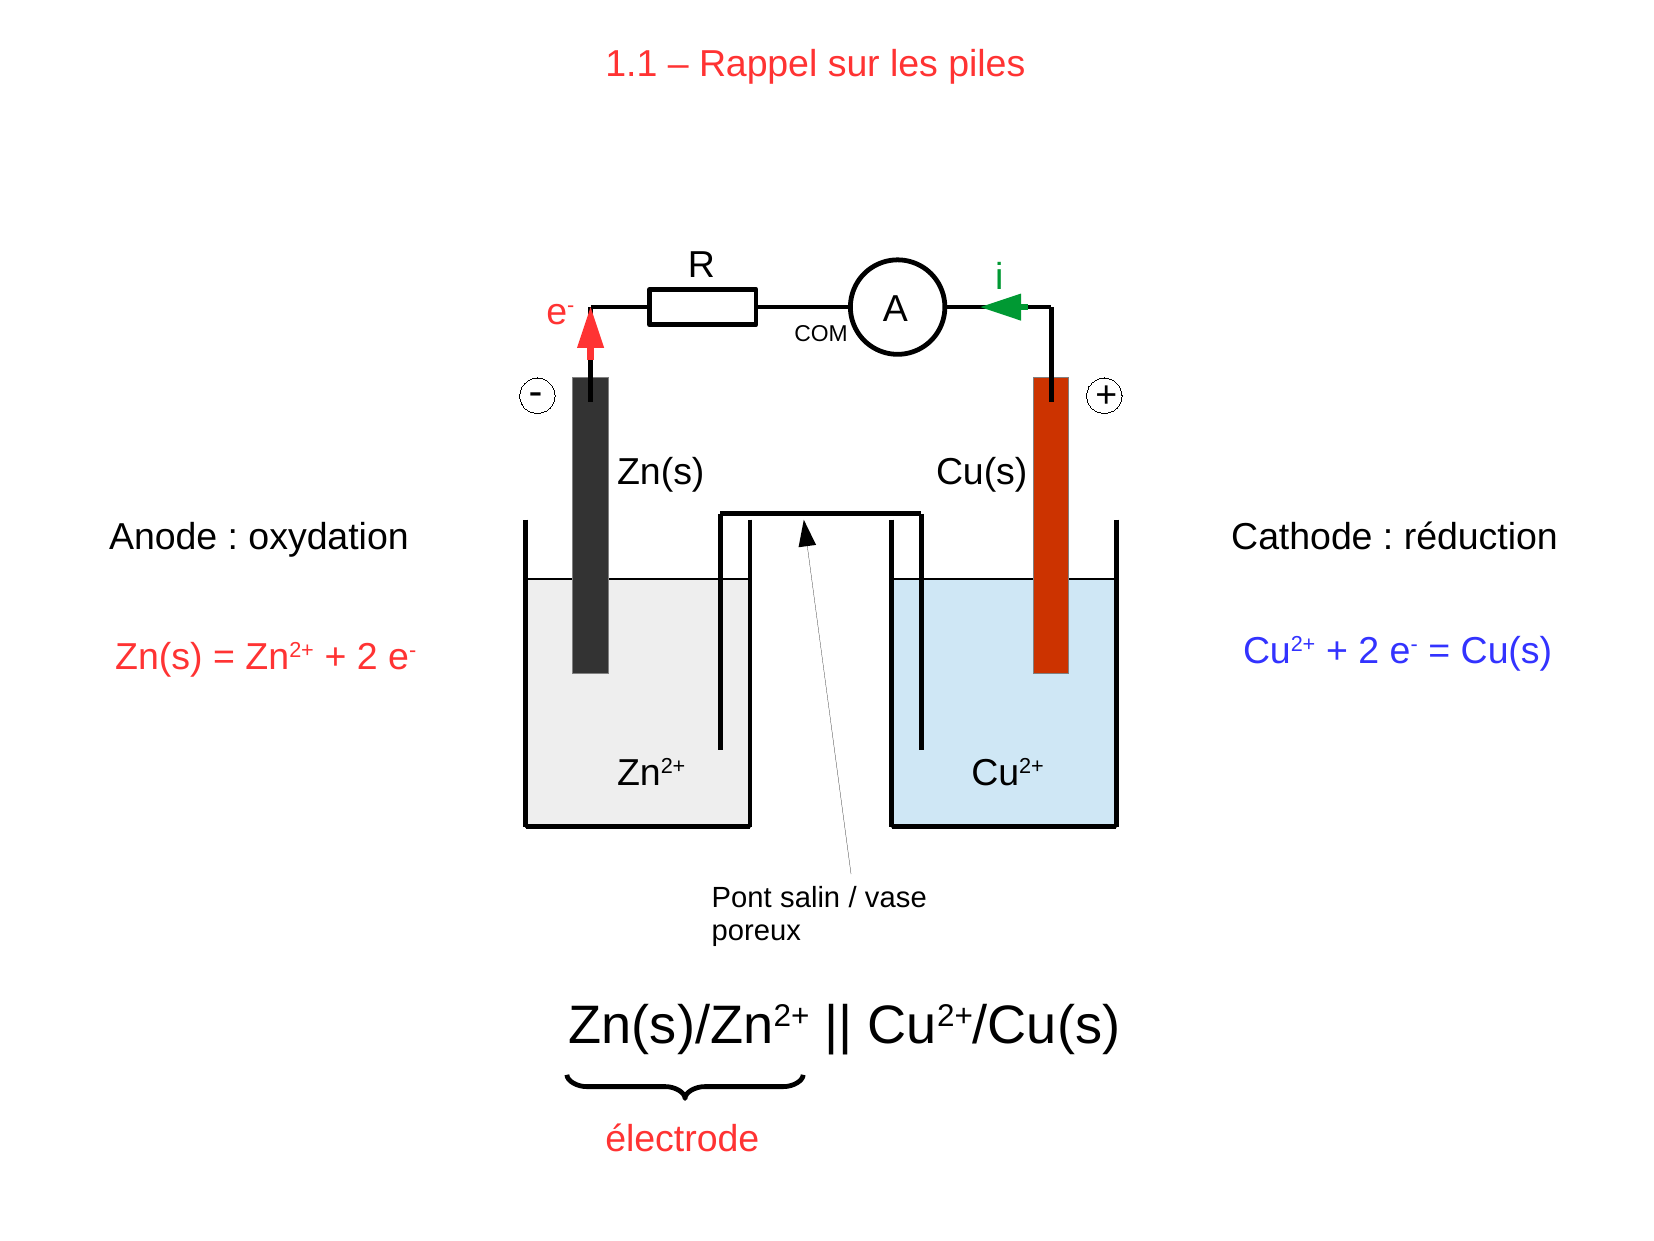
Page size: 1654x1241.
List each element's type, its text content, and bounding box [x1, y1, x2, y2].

text_box électrode [590, 1110, 780, 1168]
text_box [528, 377, 748, 824]
text_box Zn(s)/Zn2+ || Cu2+/Cu(s) [507, 987, 1182, 1063]
text_box i [980, 248, 1075, 305]
text_box [649, 289, 756, 325]
text_box - [513, 360, 573, 422]
text_box [850, 259, 945, 355]
text_box Cathode : réduction [1216, 507, 1583, 566]
text_box e- [531, 283, 591, 343]
text_box Cu(s) [921, 443, 1046, 500]
text_box Cu2+ [956, 744, 1075, 801]
text_box 1.1 – Rappel sur les piles [590, 35, 1052, 93]
text_box Zn2+ [602, 744, 721, 801]
text_box A [868, 279, 916, 337]
text_box [894, 377, 1114, 824]
text_box Anode : oxydation [94, 507, 461, 567]
text_box COM [779, 313, 875, 355]
text_box Pont salin / vase poreux [696, 874, 1040, 934]
text_box Cu2+ + 2 e- = Cu(s) [1228, 622, 1619, 680]
text_box + [1080, 366, 1140, 424]
text_box Zn(s) [602, 442, 721, 500]
text_box R [673, 236, 721, 294]
text_box Zn(s) = Zn2+ + 2 e- [100, 628, 443, 686]
